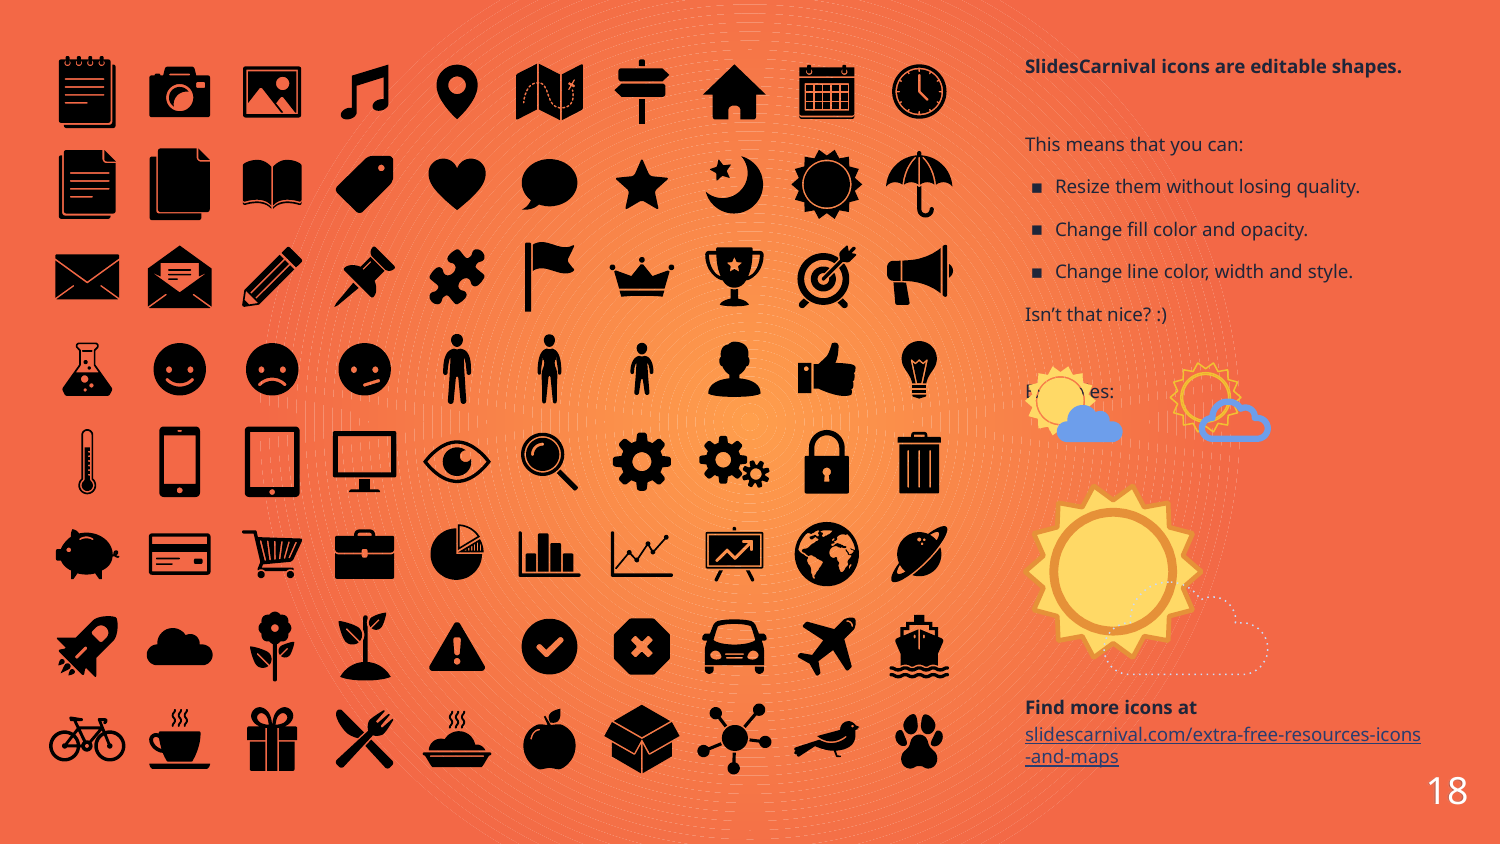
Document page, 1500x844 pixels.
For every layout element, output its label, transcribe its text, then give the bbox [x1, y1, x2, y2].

text_box [436, 64, 478, 120]
text_box [423, 440, 491, 484]
text_box [430, 524, 484, 580]
text_box [639, 99, 645, 124]
text_box [340, 64, 389, 120]
text_box [813, 342, 856, 396]
text_box [804, 429, 849, 494]
text_box [429, 622, 485, 671]
text_box [428, 158, 486, 211]
text_box [334, 246, 395, 307]
text_box [49, 716, 126, 762]
text_box [1025, 485, 1202, 658]
text_box [171, 709, 176, 727]
text_box [460, 710, 466, 729]
text_box [146, 628, 213, 666]
text_box [429, 249, 485, 305]
text_box <number> [1378, 761, 1469, 814]
text_box [153, 343, 206, 396]
text_box [537, 348, 562, 404]
text_box [604, 704, 680, 774]
text_box [949, 264, 954, 278]
text_box [794, 721, 860, 758]
text_box [897, 431, 941, 443]
text_box [246, 343, 299, 396]
text_box [518, 531, 581, 577]
text_box [799, 64, 855, 77]
text_box [638, 59, 645, 67]
text_box [338, 621, 363, 645]
text_box [616, 159, 668, 209]
text_box [247, 707, 298, 771]
text_box [242, 530, 303, 579]
text_box [899, 444, 940, 494]
text_box [797, 245, 857, 309]
text_box [745, 570, 755, 582]
text_box [710, 159, 731, 181]
text_box [58, 150, 116, 219]
text_box [521, 432, 578, 491]
text_box [561, 64, 583, 121]
text_box [58, 56, 116, 129]
text_box [335, 155, 394, 213]
text_box [612, 432, 671, 491]
text_box [183, 709, 188, 727]
text_box [749, 735, 772, 748]
text_box [912, 394, 927, 399]
text_box [794, 521, 859, 587]
text_box [705, 247, 764, 307]
text_box [618, 68, 670, 82]
text_box [702, 64, 766, 120]
text_box [550, 543, 574, 572]
text_box [797, 617, 856, 676]
text_box [149, 731, 201, 762]
text_box [521, 618, 578, 675]
text_box [1025, 366, 1123, 443]
text_box [349, 479, 381, 493]
text_box [697, 703, 766, 775]
text_box [895, 730, 907, 746]
text_box [887, 260, 901, 281]
text_box [705, 156, 764, 214]
text_box [901, 714, 943, 769]
text_box [242, 254, 295, 307]
text_box [708, 341, 761, 397]
text_box [454, 710, 460, 729]
text_box [893, 248, 941, 305]
text_box [525, 242, 575, 312]
text_box [889, 672, 949, 679]
text_box [335, 529, 395, 579]
text_box [903, 714, 918, 735]
text_box [278, 641, 295, 658]
text_box [799, 78, 855, 119]
text_box [901, 341, 937, 384]
text_box [699, 435, 770, 488]
text_box [705, 526, 764, 569]
text_box [451, 334, 463, 347]
text_box [448, 710, 454, 729]
text_box [149, 763, 211, 769]
text_box [443, 348, 472, 404]
text_box [149, 66, 211, 118]
text_box [798, 362, 812, 394]
text_box [56, 616, 118, 677]
text_box [886, 151, 953, 218]
text_box [281, 246, 303, 268]
text_box [523, 708, 576, 770]
text_box [889, 614, 949, 672]
text_box [516, 63, 537, 120]
text_box [55, 254, 120, 300]
text_box [332, 431, 397, 478]
text_box [78, 429, 97, 495]
text_box [177, 709, 182, 727]
text_box [619, 290, 665, 297]
text_box [543, 334, 555, 347]
text_box [338, 343, 391, 396]
text_box [147, 245, 212, 309]
text_box [62, 342, 113, 396]
text_box [609, 264, 675, 289]
text_box [148, 533, 211, 575]
text_box [422, 752, 492, 768]
text_box [610, 531, 673, 577]
text_box [702, 619, 767, 674]
text_box [892, 64, 947, 119]
text_box [243, 66, 302, 118]
text_box [714, 570, 723, 582]
text_box [244, 426, 300, 498]
text_box Find more icons at slidescarnival.com/extra-free-resources-icons-and-maps [1024, 692, 1425, 786]
text_box [335, 709, 394, 769]
text_box [538, 63, 560, 121]
text_box SlidesCarnival icons are editable shapes. This means that you can: Resize them without losing quality. Change fill color and opacity. Change line color, width and style. Isn’t that nice? :) Examples: [1024, 51, 1425, 302]
text_box [55, 529, 120, 580]
text_box [891, 526, 948, 583]
text_box [340, 612, 391, 681]
text_box [942, 244, 948, 297]
text_box [791, 149, 863, 219]
text_box [159, 426, 201, 498]
text_box [613, 618, 670, 675]
text_box [428, 731, 486, 751]
text_box [614, 83, 666, 97]
text_box [521, 159, 578, 210]
text_box [149, 148, 210, 221]
text_box [525, 533, 549, 572]
text_box [242, 159, 272, 209]
text_box [630, 342, 654, 395]
text_box [273, 159, 302, 209]
text_box [250, 611, 292, 682]
